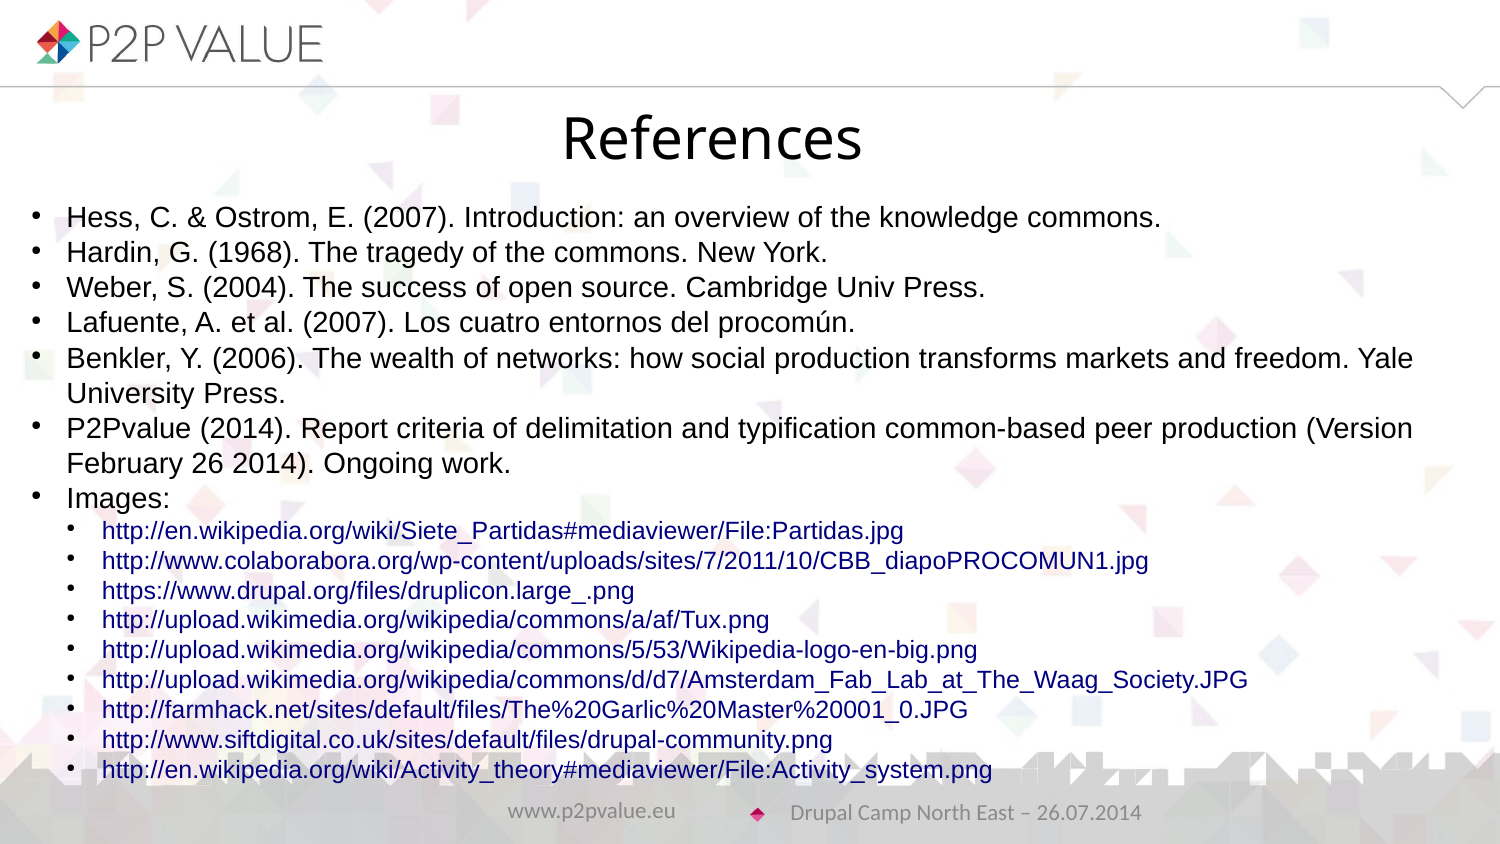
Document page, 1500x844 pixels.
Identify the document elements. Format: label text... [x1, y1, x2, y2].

text_box www.p2pvalue.eu [501, 789, 720, 829]
text_box Drupal Camp North East – 26.07.2014 [777, 788, 1470, 834]
title References [60, 92, 1366, 181]
subtitle Hess, C. & Ostrom, E. (2007). Introduction: an overview of the knowledge commons. Hardin, G. (1968). The tragedy of the commons. New York. Weber, S. (2004). The success of open source. Cambridge Univ Press. Lafuente, A. et al. (2007). Los cuatro entornos del procomún. Benkler, Y. (2006). The wealth of networks: how social production transforms markets and freedom. Yale University Press. P2Pvalue (2014). Report criteria of delimitation and typification common-based peer production (Version February 26 2014). Ongoing work. Images: http://en.wikipedia.org/wiki/Siete_Partidas#mediaviewer/File:Partidas.jpg http://www.colaborabora.org/wp-content/uploads/sites/7/2011/10/CBB_diapoPROCOMUN1.jpg https://www.drupal.org/files/druplicon.large_.png http://upload.wikimedia.org/wikipedia/commons/a/af/Tux.png http://upload.wikimedia.org/wikipedia/commons/5/53/Wikipedia-logo-en-big.png http://upload.wikimedia.org/wikipedia/commons/d/d7/Amsterdam_Fab_Lab_at_The_Waag_Society.JPG http://farmhack.net/sites/default/files/The%20Garlic%20Master%20001_0.JPG http://www.siftdigital.co.uk/sites/default/files/drupal-community.png http://en.wikipedia.org/wiki/Activity_theory#mediaviewer/File:Activity_system.png [17, 191, 1499, 796]
picture [0, 0, 1500, 844]
